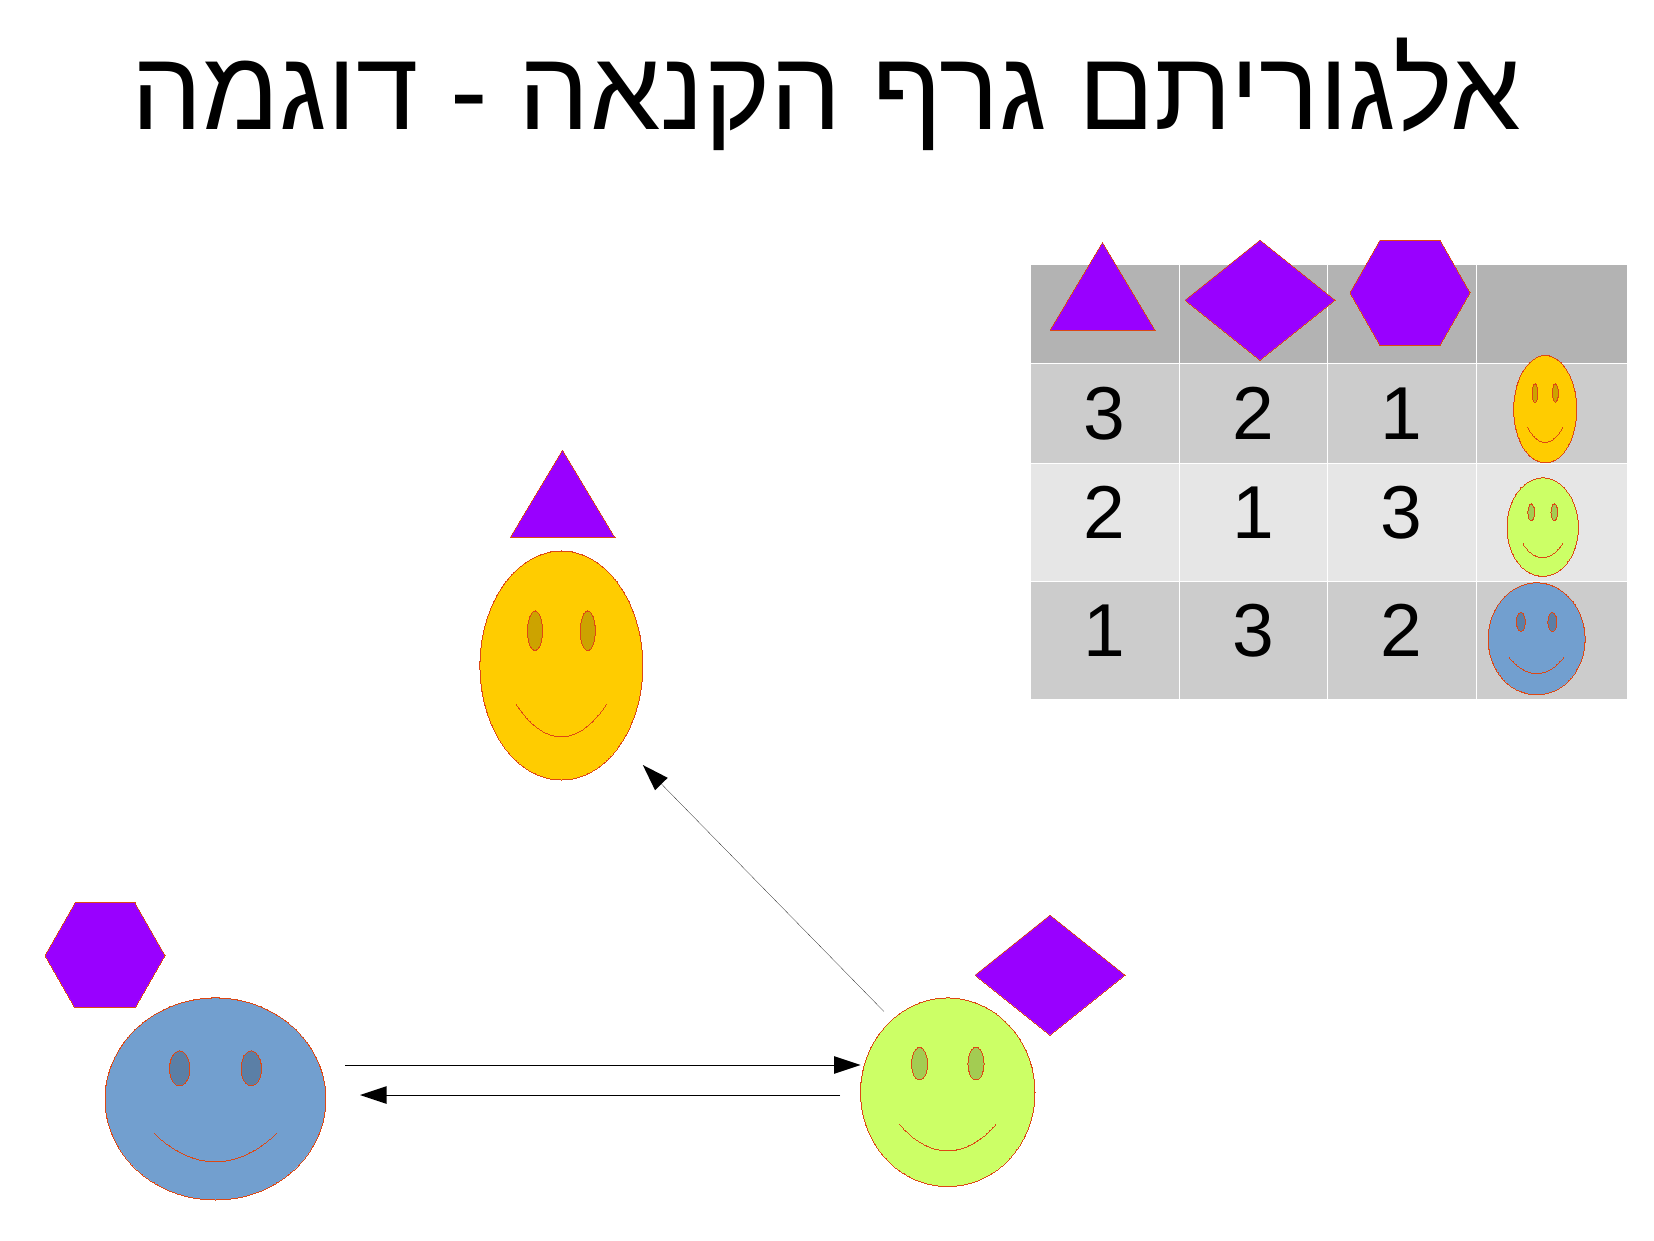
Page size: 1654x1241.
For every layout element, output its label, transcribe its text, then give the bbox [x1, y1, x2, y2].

text_box [1513, 355, 1577, 463]
table_header [1180, 265, 1327, 363]
table_cell 3 [1180, 582, 1327, 699]
text_box [1185, 240, 1336, 361]
table_cell 3 [1328, 464, 1476, 581]
table_cell 1 [1328, 364, 1476, 463]
table_header [1328, 265, 1476, 363]
text_box [510, 450, 616, 538]
text_box [860, 997, 1036, 1187]
table_cell 2 [1031, 464, 1179, 581]
text_box [975, 915, 1126, 1036]
text_box [1050, 242, 1156, 331]
table_cell [1477, 464, 1627, 581]
table_cell 2 [1328, 582, 1476, 699]
text_box [1350, 240, 1471, 346]
table_cell [1477, 364, 1540, 463]
text_box [1488, 582, 1586, 695]
title אלגוריתם גרף הקנאה - דוגמה [0, 0, 1654, 198]
table_cell [1477, 582, 1627, 699]
table_cell 3 [1031, 364, 1179, 463]
table_cell 2 [1180, 364, 1327, 463]
table_header [1477, 265, 1627, 363]
text_box [105, 997, 326, 1201]
text_box [1507, 477, 1579, 577]
text_box [45, 902, 166, 1008]
table_cell 1 [1031, 582, 1179, 699]
table_header [1031, 265, 1179, 363]
table_header [1293, 265, 1327, 292]
table_cell [1551, 364, 1627, 463]
text_box [479, 550, 643, 781]
table_cell 1 [1180, 464, 1327, 581]
